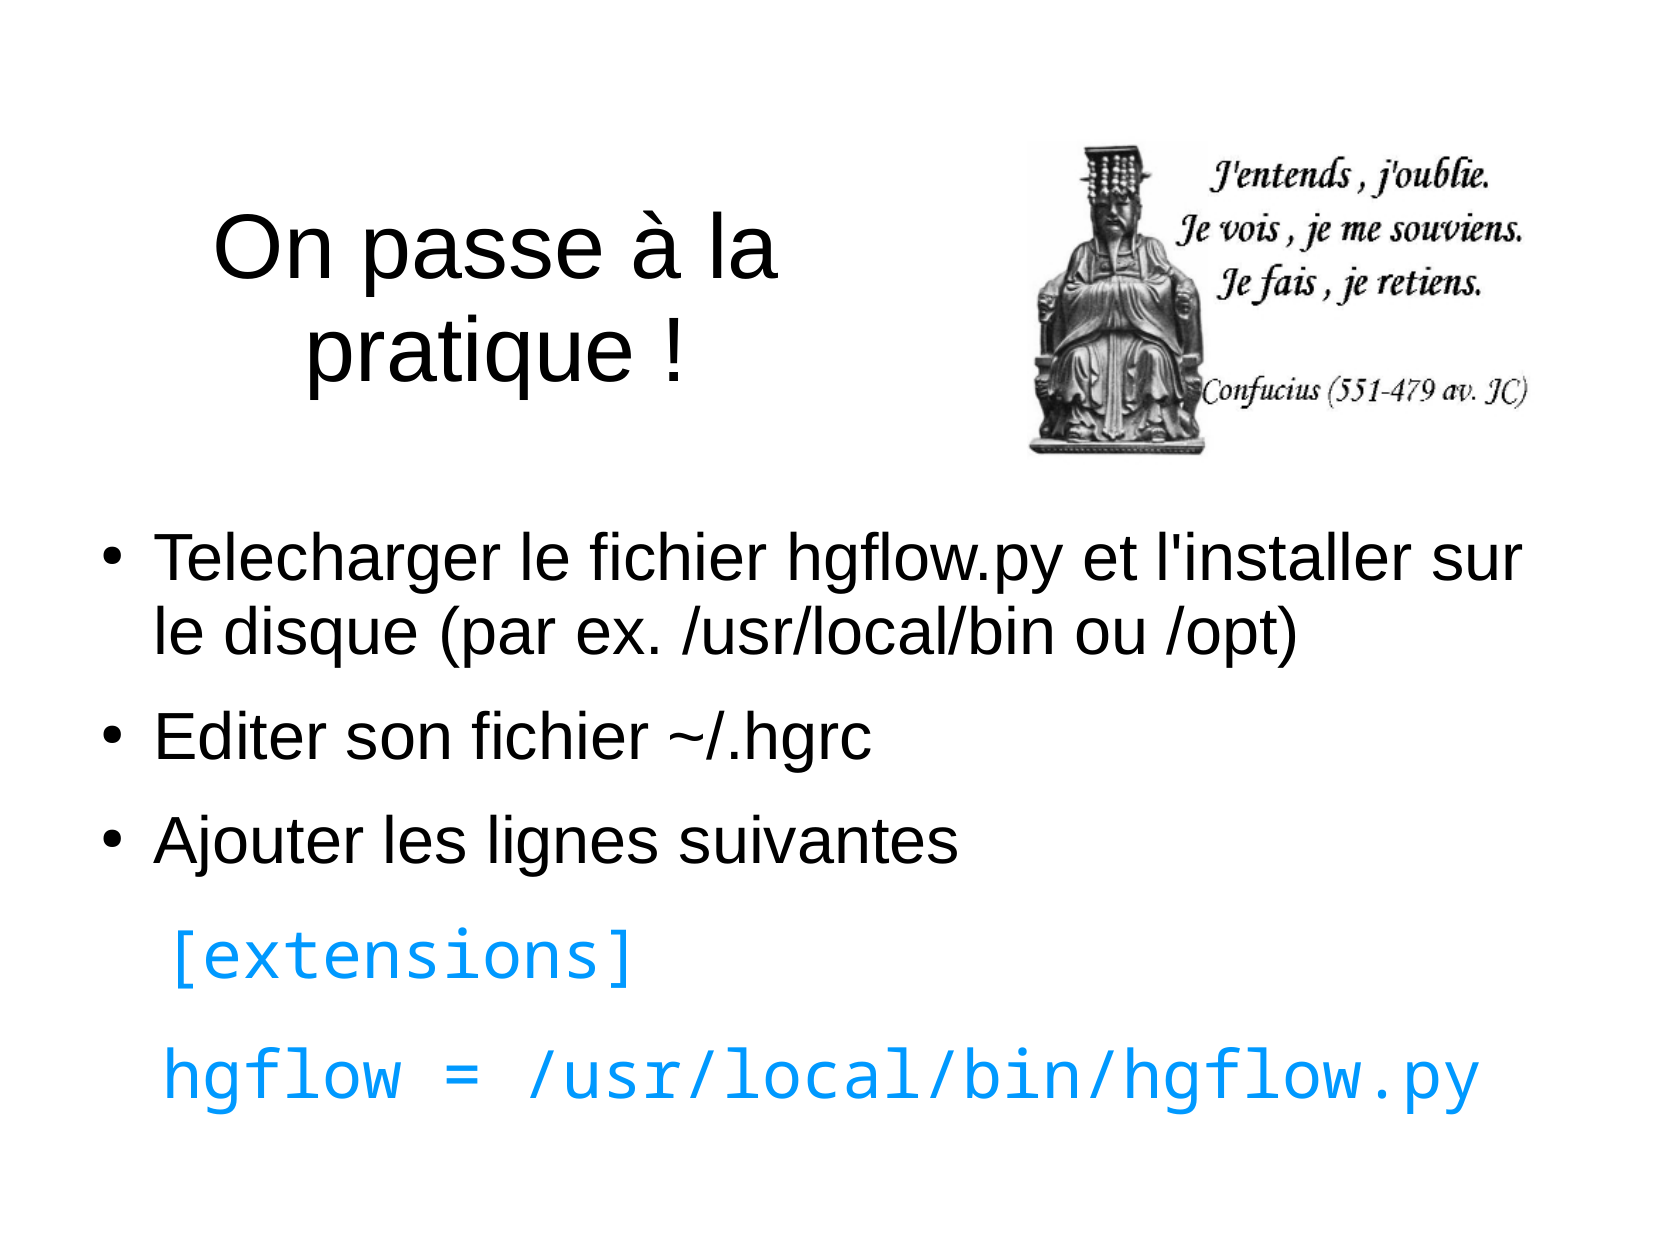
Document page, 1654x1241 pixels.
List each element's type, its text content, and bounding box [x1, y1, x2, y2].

title On passe à la pratique ! [35, 194, 957, 402]
picture [1027, 94, 1536, 497]
list Telecharger le fichier hgflow.py et l'installer sur le disque (par ex. /usr/local/bin ou /opt) Editer son fichier ~/.hgrc Ajouter les lignes suivantes [extensions] hgflow = /usr/local/bin/hgflow.py [82, 519, 1571, 1239]
